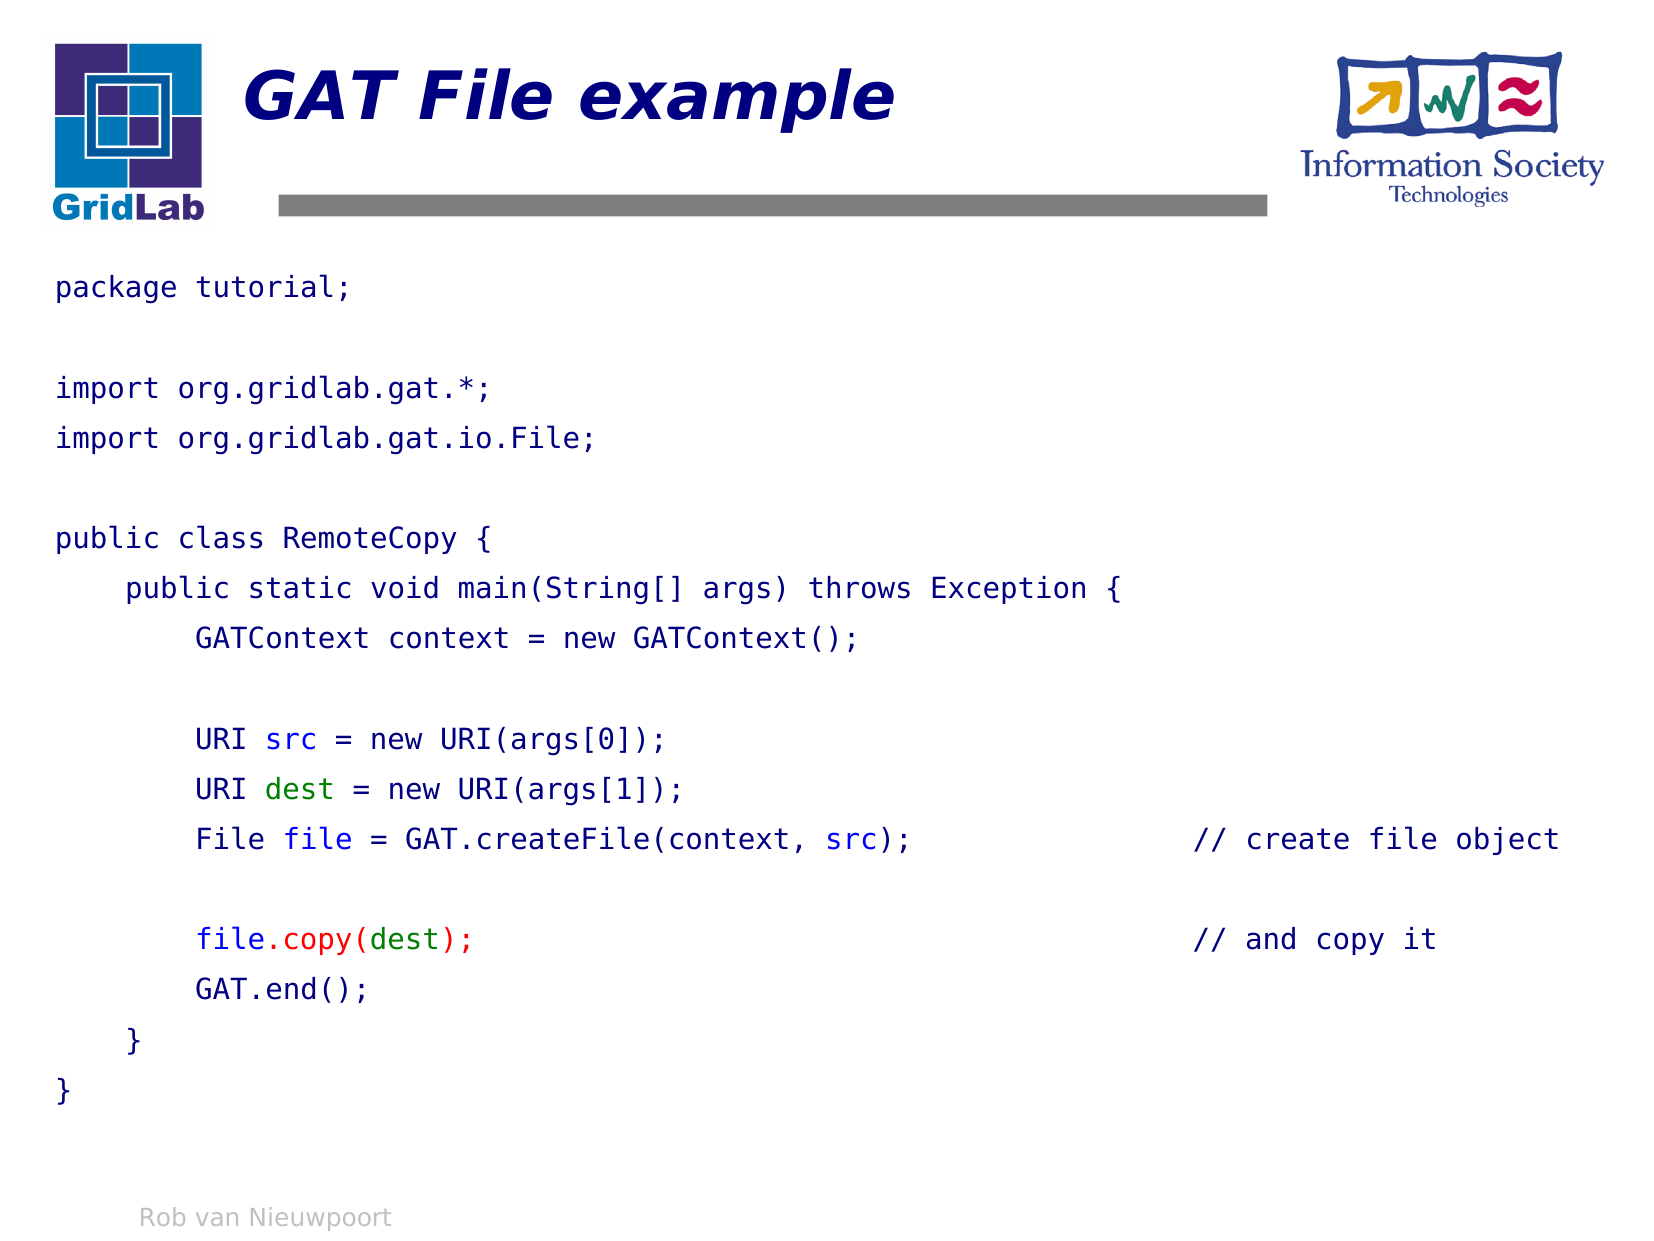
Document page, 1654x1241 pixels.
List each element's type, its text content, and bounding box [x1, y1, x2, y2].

picture [45, 34, 211, 230]
list package tutorial; import org.gridlab.gat.*; import org.gridlab.gat.io.File; public class RemoteCopy { public static void main(String[] args) throws Exception { GATContext context = new GATContext(); URI src = new URI(args[0]); URI dest = new URI(args[1]); File file = GAT.createFile(context, src); // create file object file.copy(dest); // and copy it GAT.end(); } } [55, 268, 1599, 1156]
picture [1293, 34, 1611, 214]
title GAT File example [243, 0, 1280, 187]
